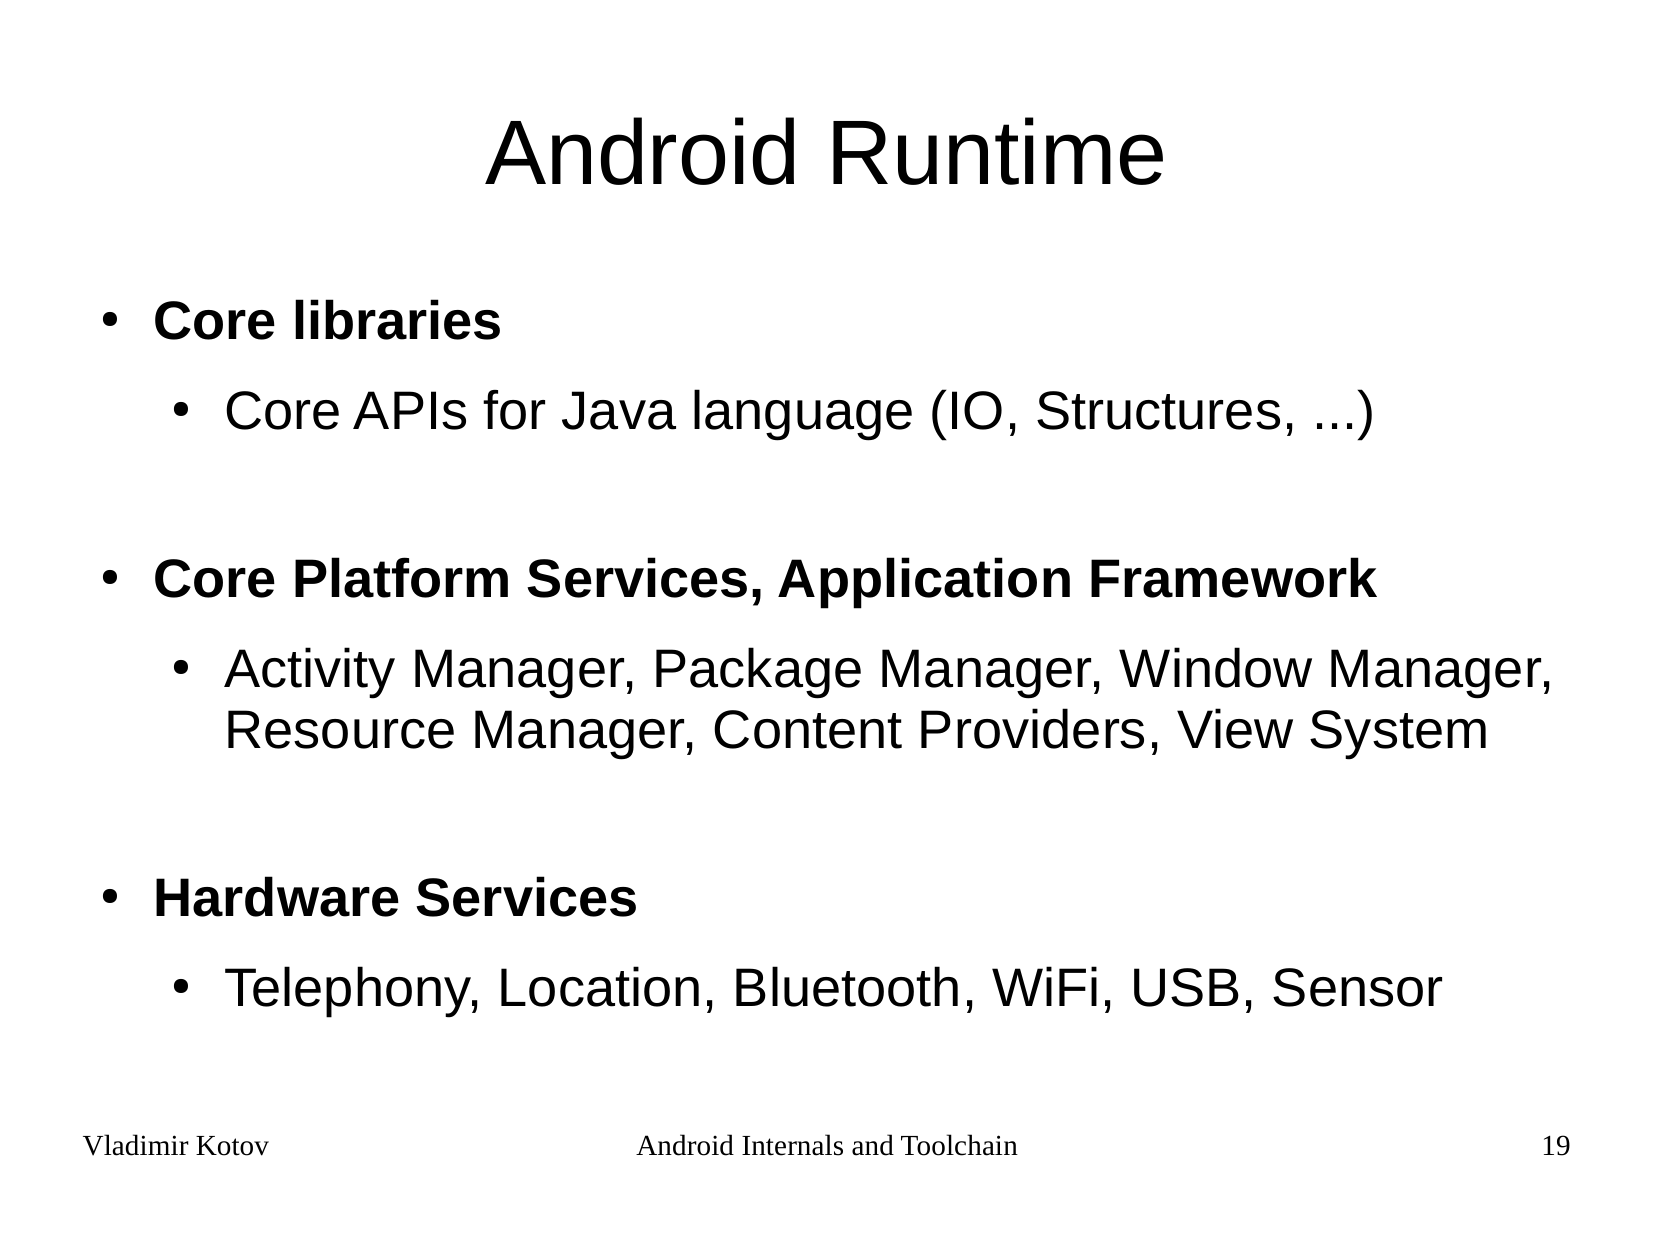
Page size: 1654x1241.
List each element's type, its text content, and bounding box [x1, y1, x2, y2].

title Android Runtime [82, 49, 1571, 257]
list Core libraries Core APIs for Java language (IO, Structures, ...) Core Platform Services, Application Framework Activity Manager, Package Manager, Window Manager, Resource Manager, Content Providers, View System Hardware Services Telephony, Location, Bluetooth, WiFi, USB, Sensor [82, 290, 1571, 1109]
